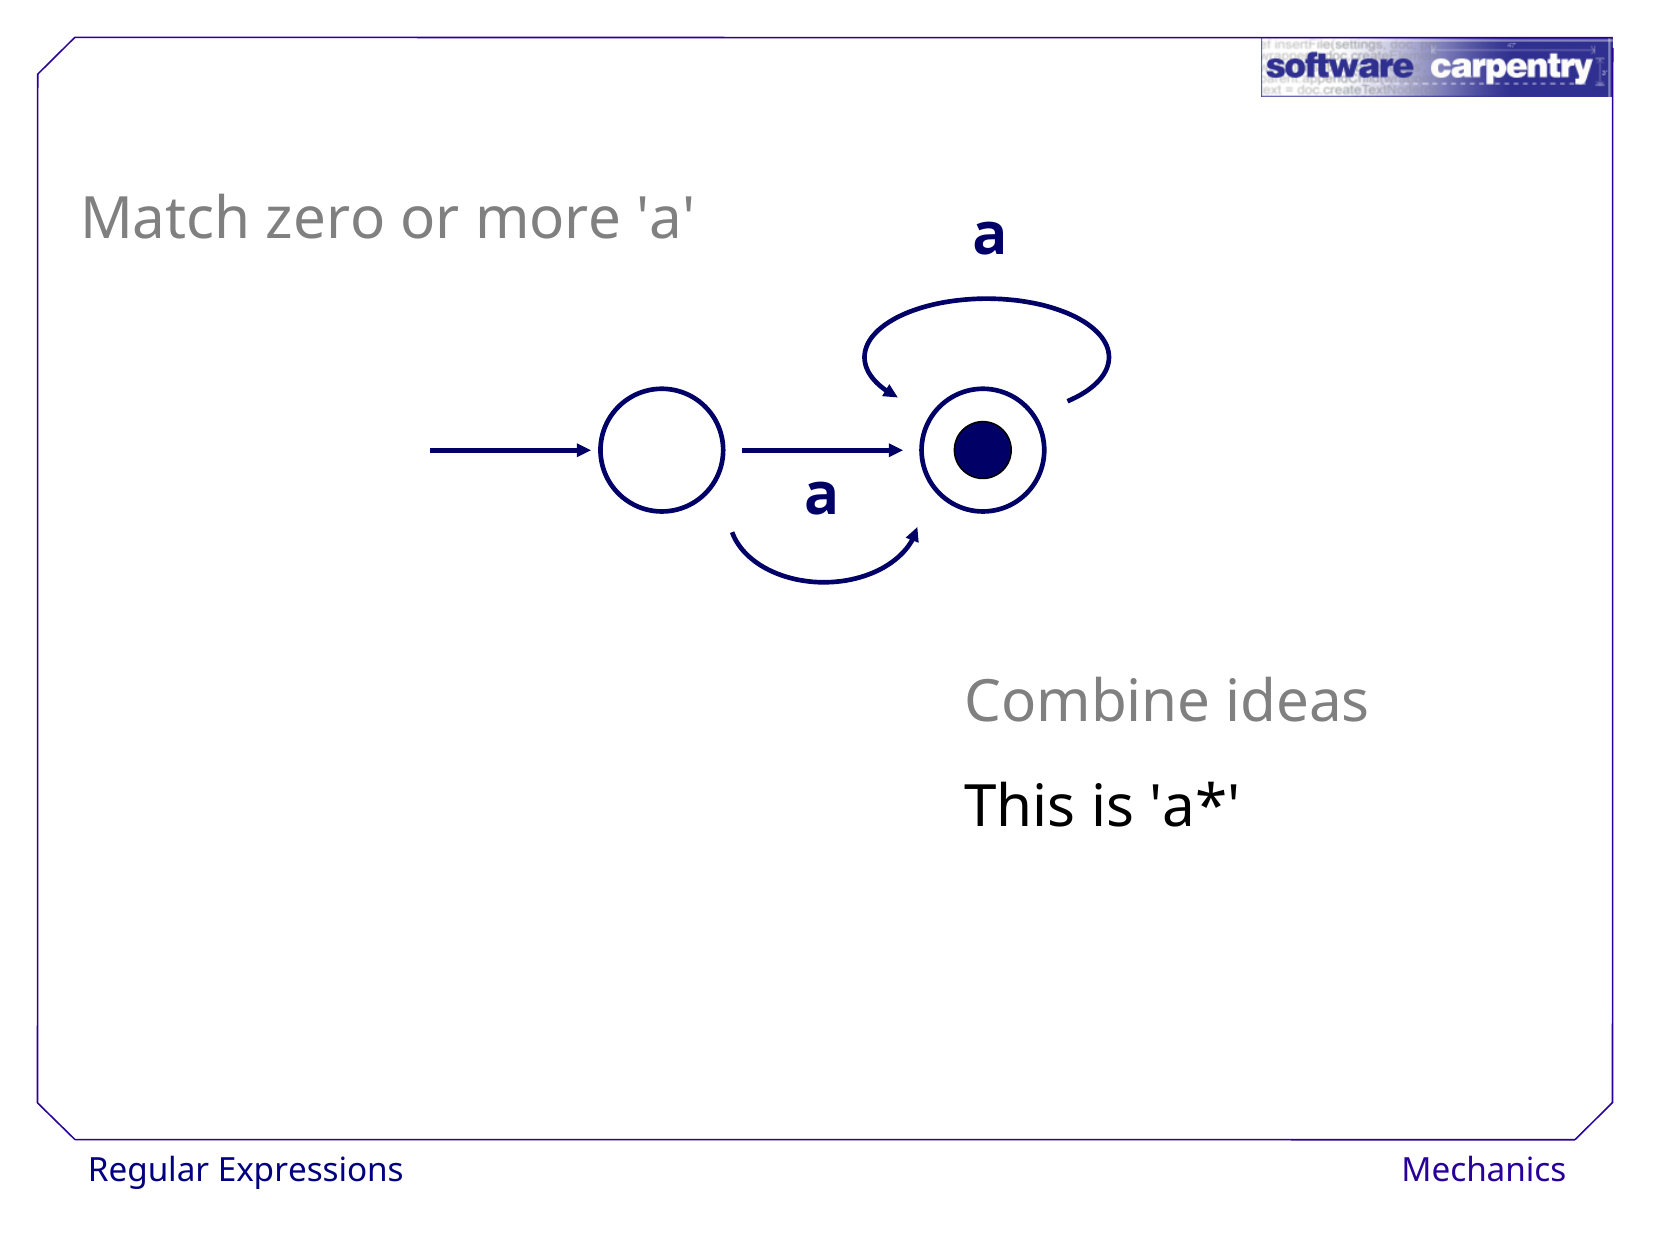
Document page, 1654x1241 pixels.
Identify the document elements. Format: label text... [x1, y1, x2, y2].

text_box a [788, 454, 854, 536]
text_box [954, 421, 1012, 479]
text_box Match zero or more 'a' [65, 138, 861, 259]
picture [1261, 39, 1613, 97]
text_box Combine ideas This is 'a*' [949, 620, 1535, 846]
text_box a [957, 194, 1022, 276]
